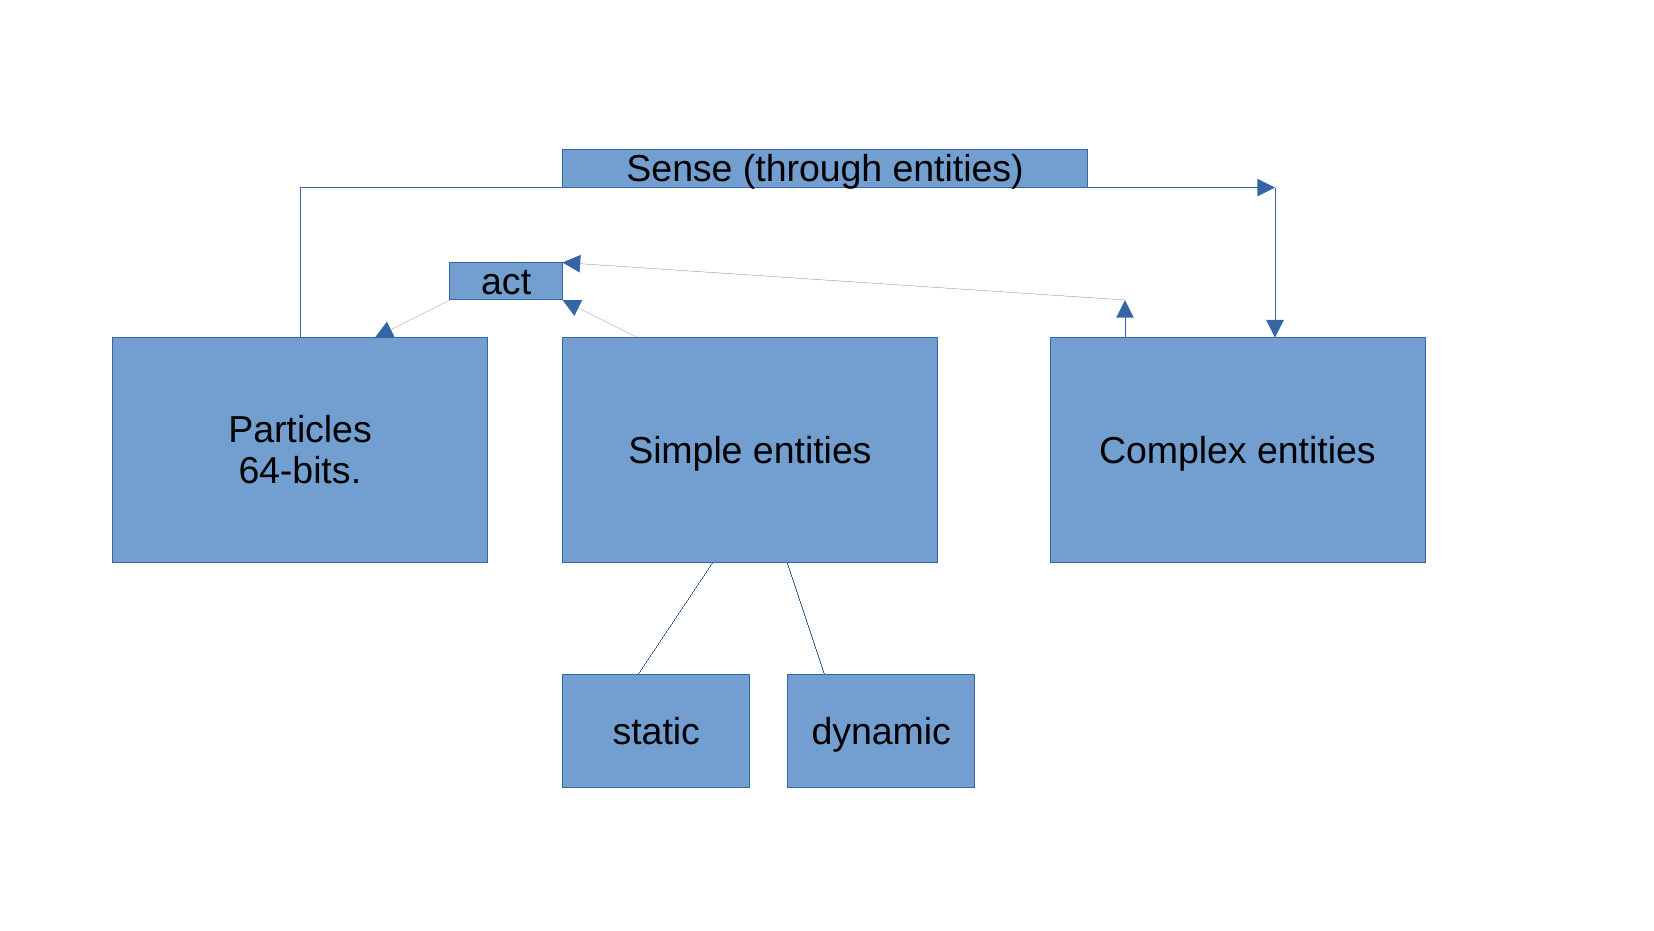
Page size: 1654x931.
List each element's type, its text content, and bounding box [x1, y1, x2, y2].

text_box Sense (through entities) [562, 149, 1088, 188]
text_box Simple entities [562, 337, 938, 563]
text_box Complex entities [1050, 337, 1426, 563]
text_box static [562, 674, 750, 788]
text_box Particles 64-bits. [112, 337, 488, 563]
text_box act [449, 262, 563, 300]
text_box dynamic [787, 674, 975, 788]
